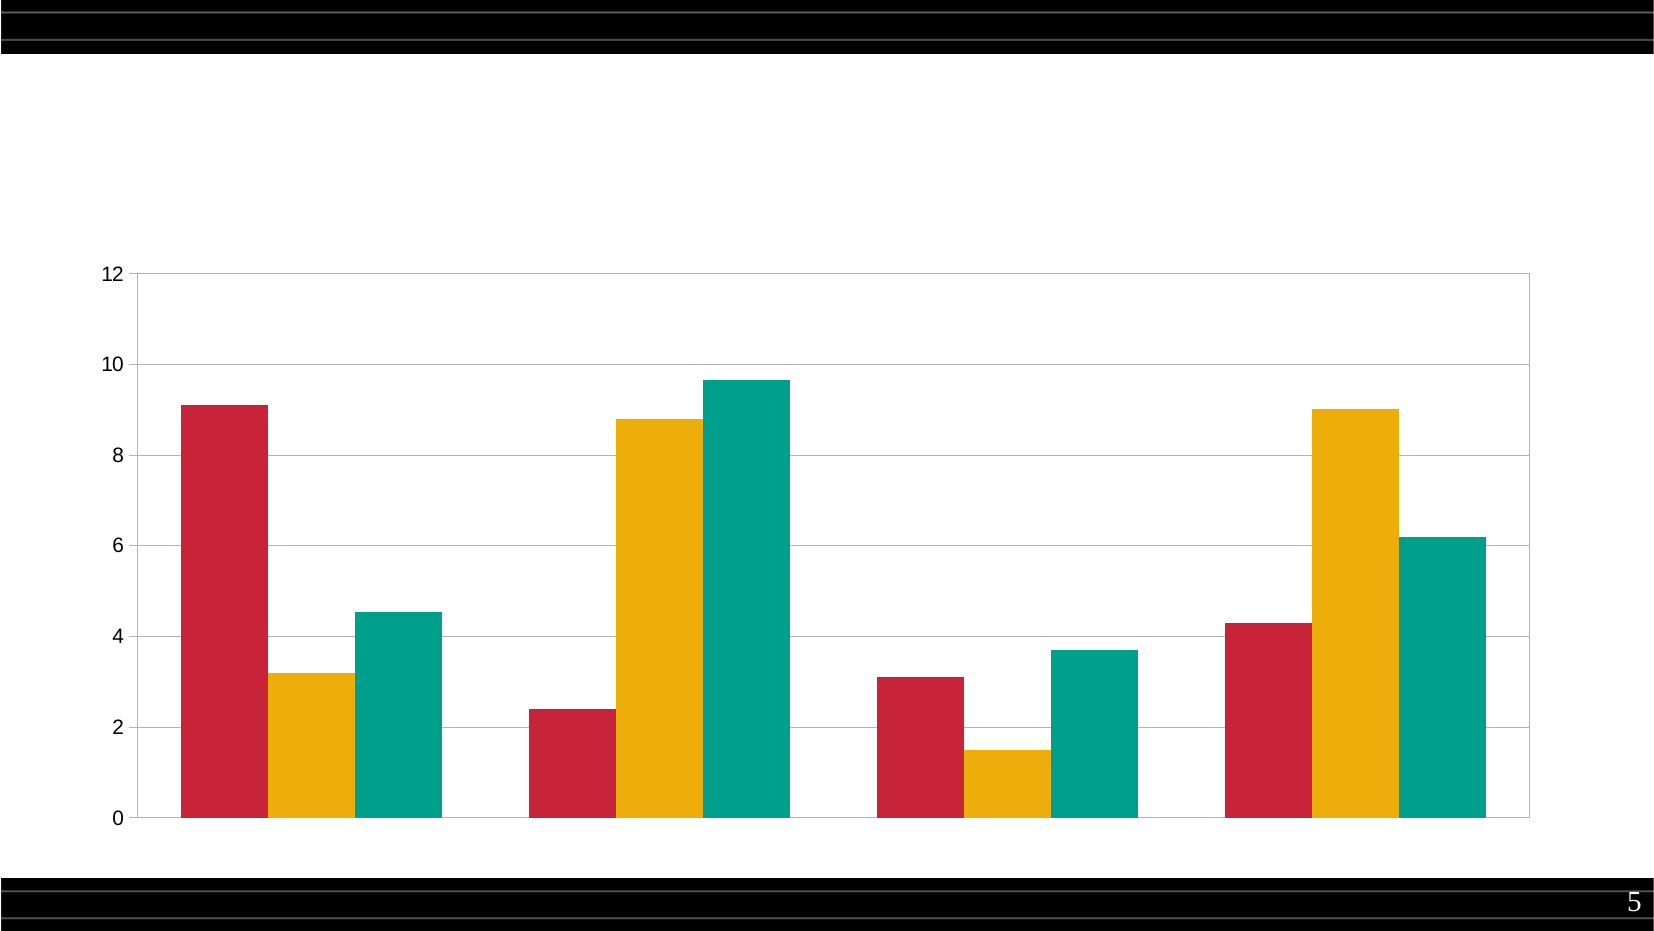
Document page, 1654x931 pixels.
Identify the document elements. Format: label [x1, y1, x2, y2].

picture [1, 878, 1654, 931]
picture [1, 0, 1654, 54]
chart [71, 250, 1559, 842]
